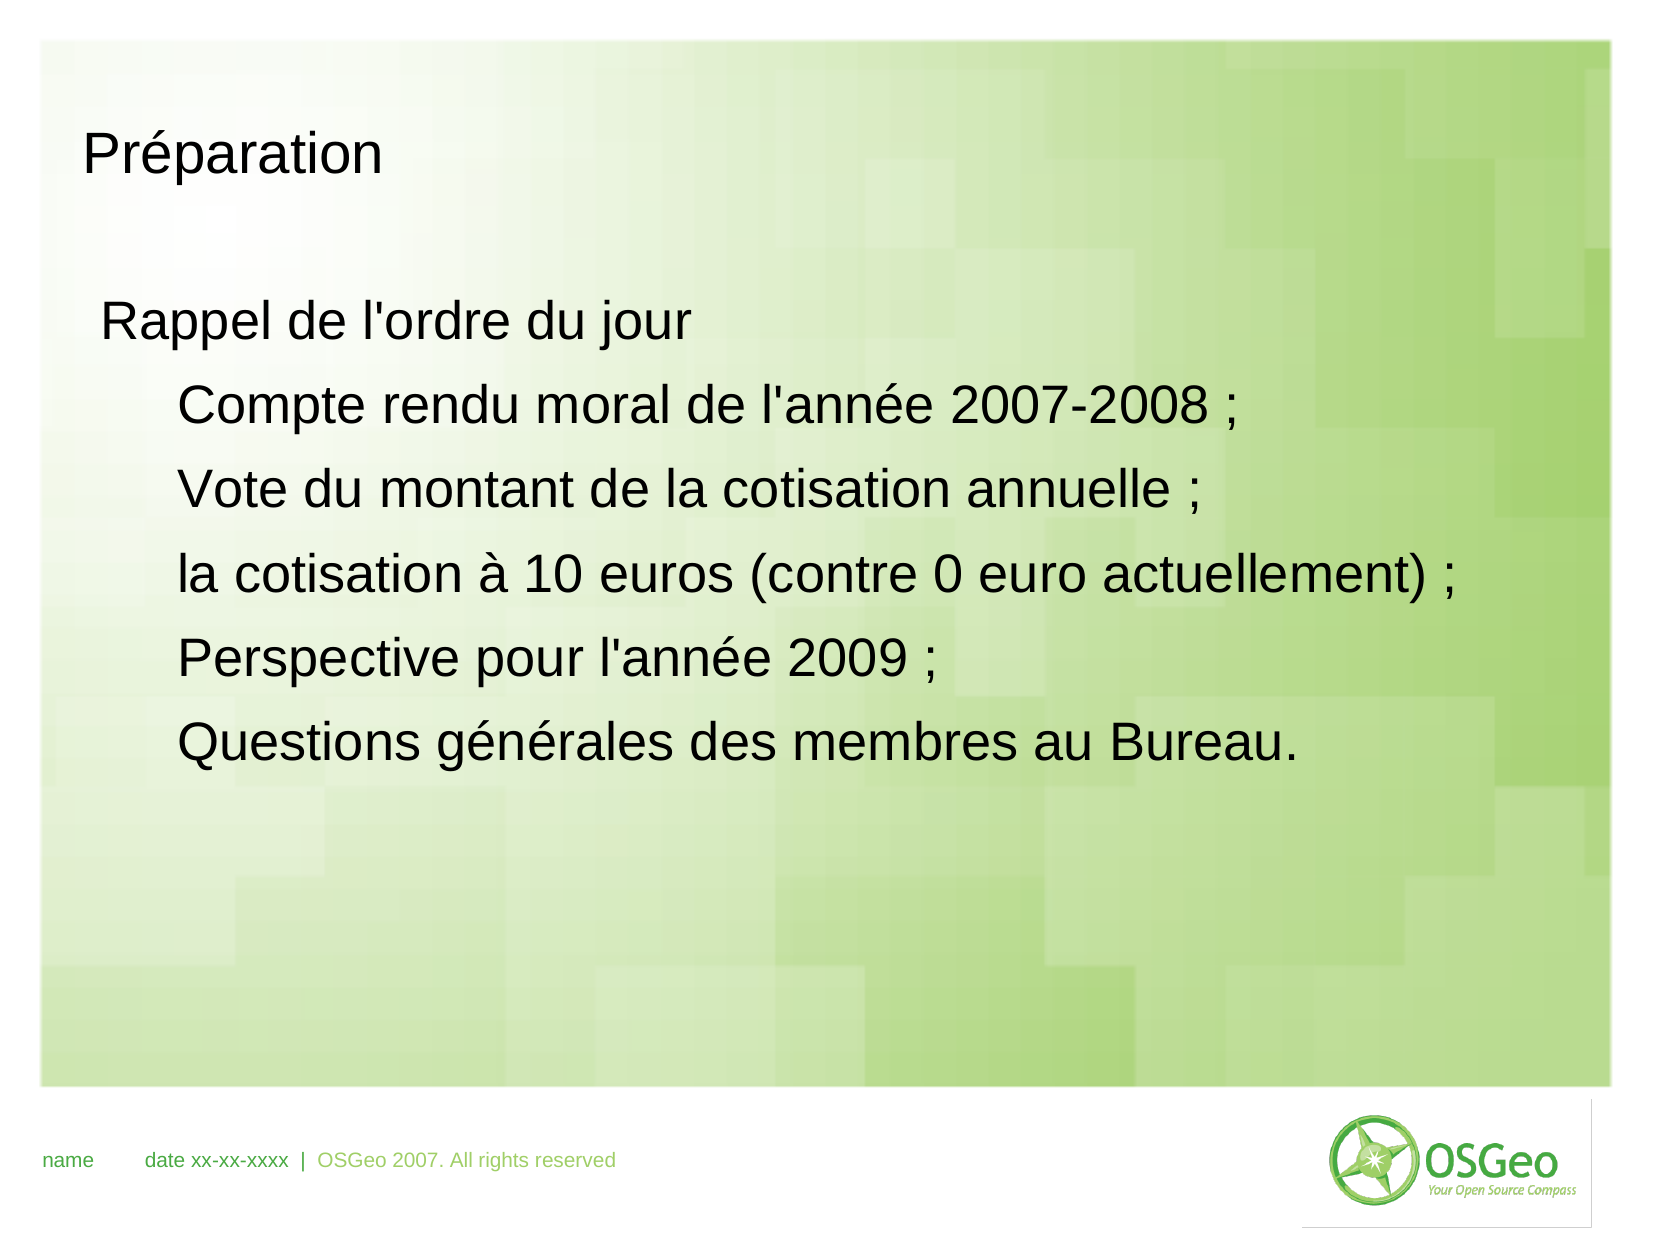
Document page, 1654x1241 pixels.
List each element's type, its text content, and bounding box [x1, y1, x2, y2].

title Préparation [82, 56, 1571, 250]
list Rappel de l'ordre du jour Compte rendu moral de l'année 2007-2008 ; Vote du montant de la cotisation annuelle ; la cotisation à 10 euros (contre 0 euro actuellement) ; Perspective pour l'année 2009 ; Questions générales des membres au Bureau. [82, 290, 1571, 1094]
picture [0, 1, 1654, 1239]
